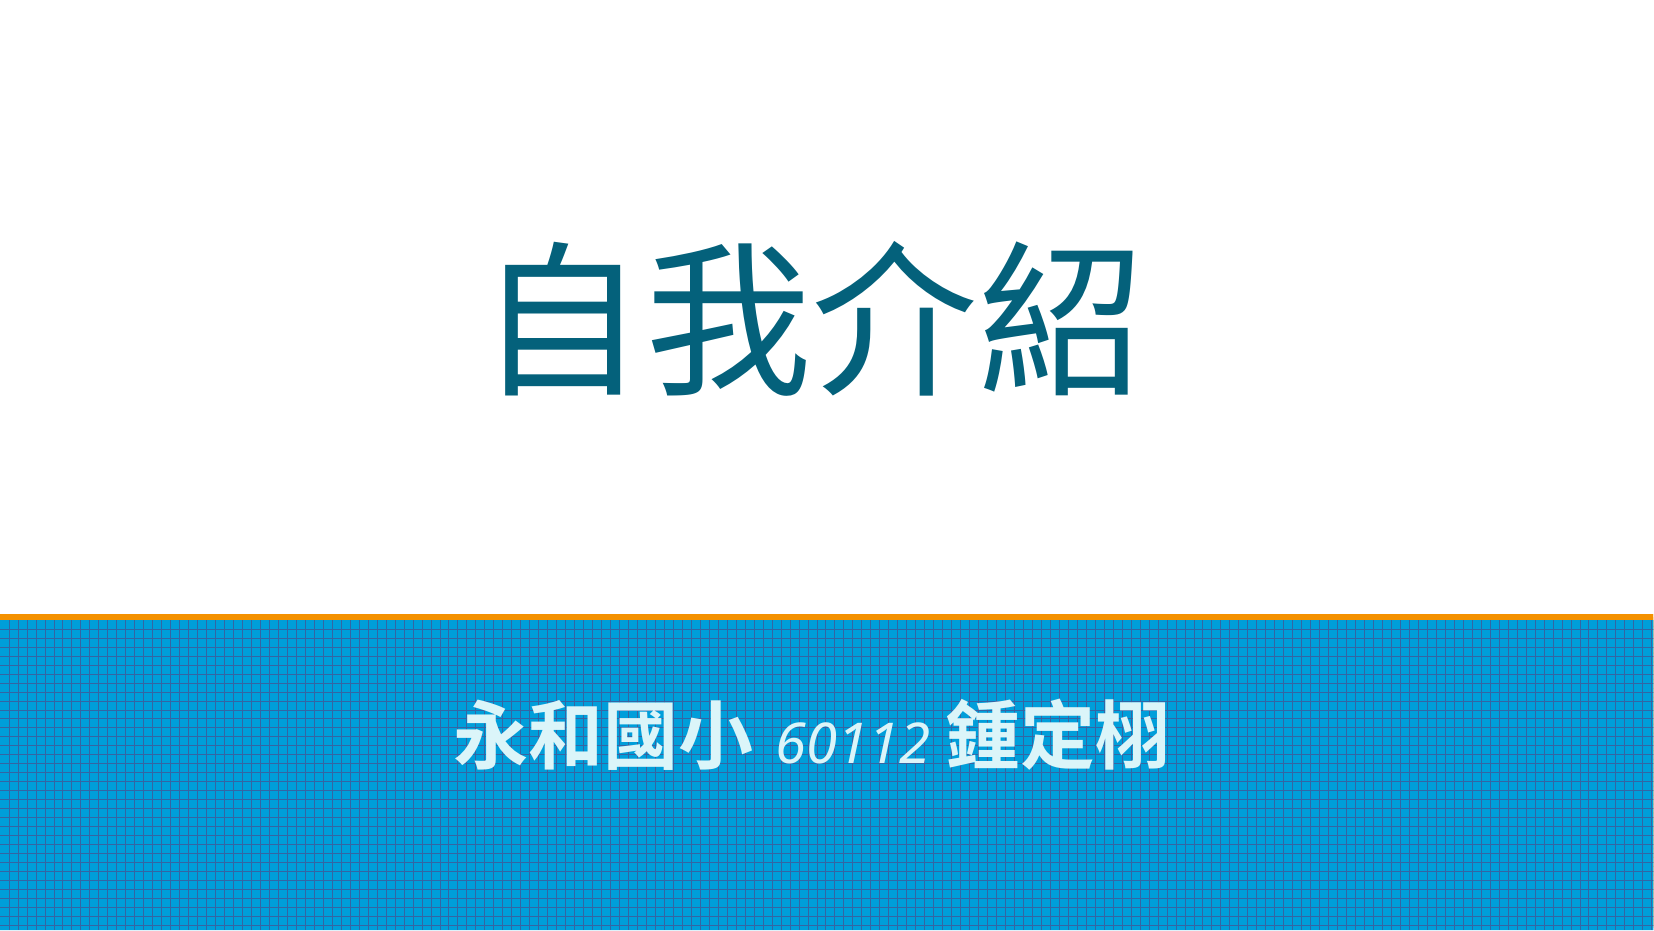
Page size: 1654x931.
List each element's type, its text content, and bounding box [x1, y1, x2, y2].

title 自我介紹 [73, 44, 1551, 576]
subtitle 永和國小60112鍾定栩 [73, 634, 1551, 827]
